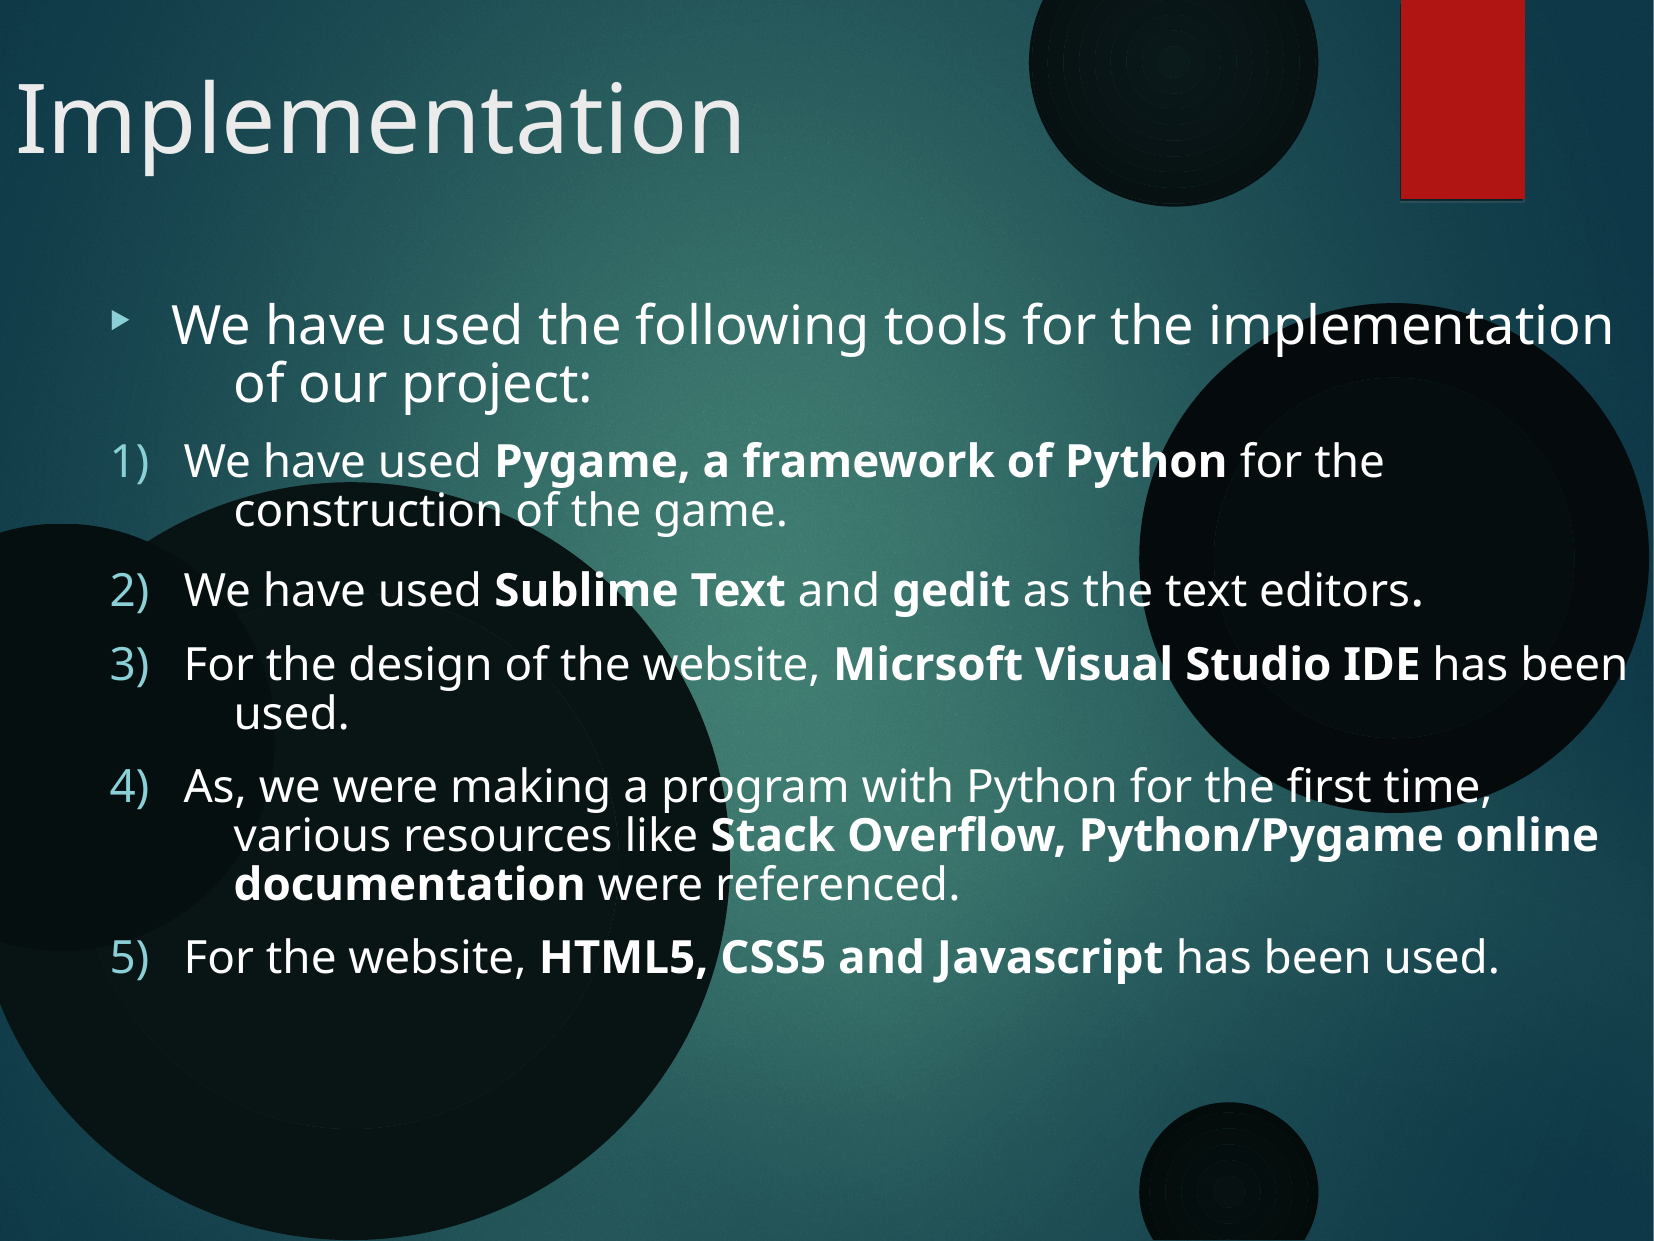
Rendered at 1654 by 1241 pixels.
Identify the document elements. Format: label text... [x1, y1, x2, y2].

title Implementation [0, 49, 1489, 257]
list We have used the following tools for the implementation of our project: We have used Pygame, a framework of Python for the construction of the game. We have used Sublime Text and gedit as the text editors. For the design of the website, Micrsoft Visual Studio IDE has been used. As, we were making a program with Python for the first time, various resources like Stack Overflow, Python/Pygame online documentation were referenced. For the website, HTML5, CSS5 and Javascript has been used. [94, 290, 1654, 1010]
